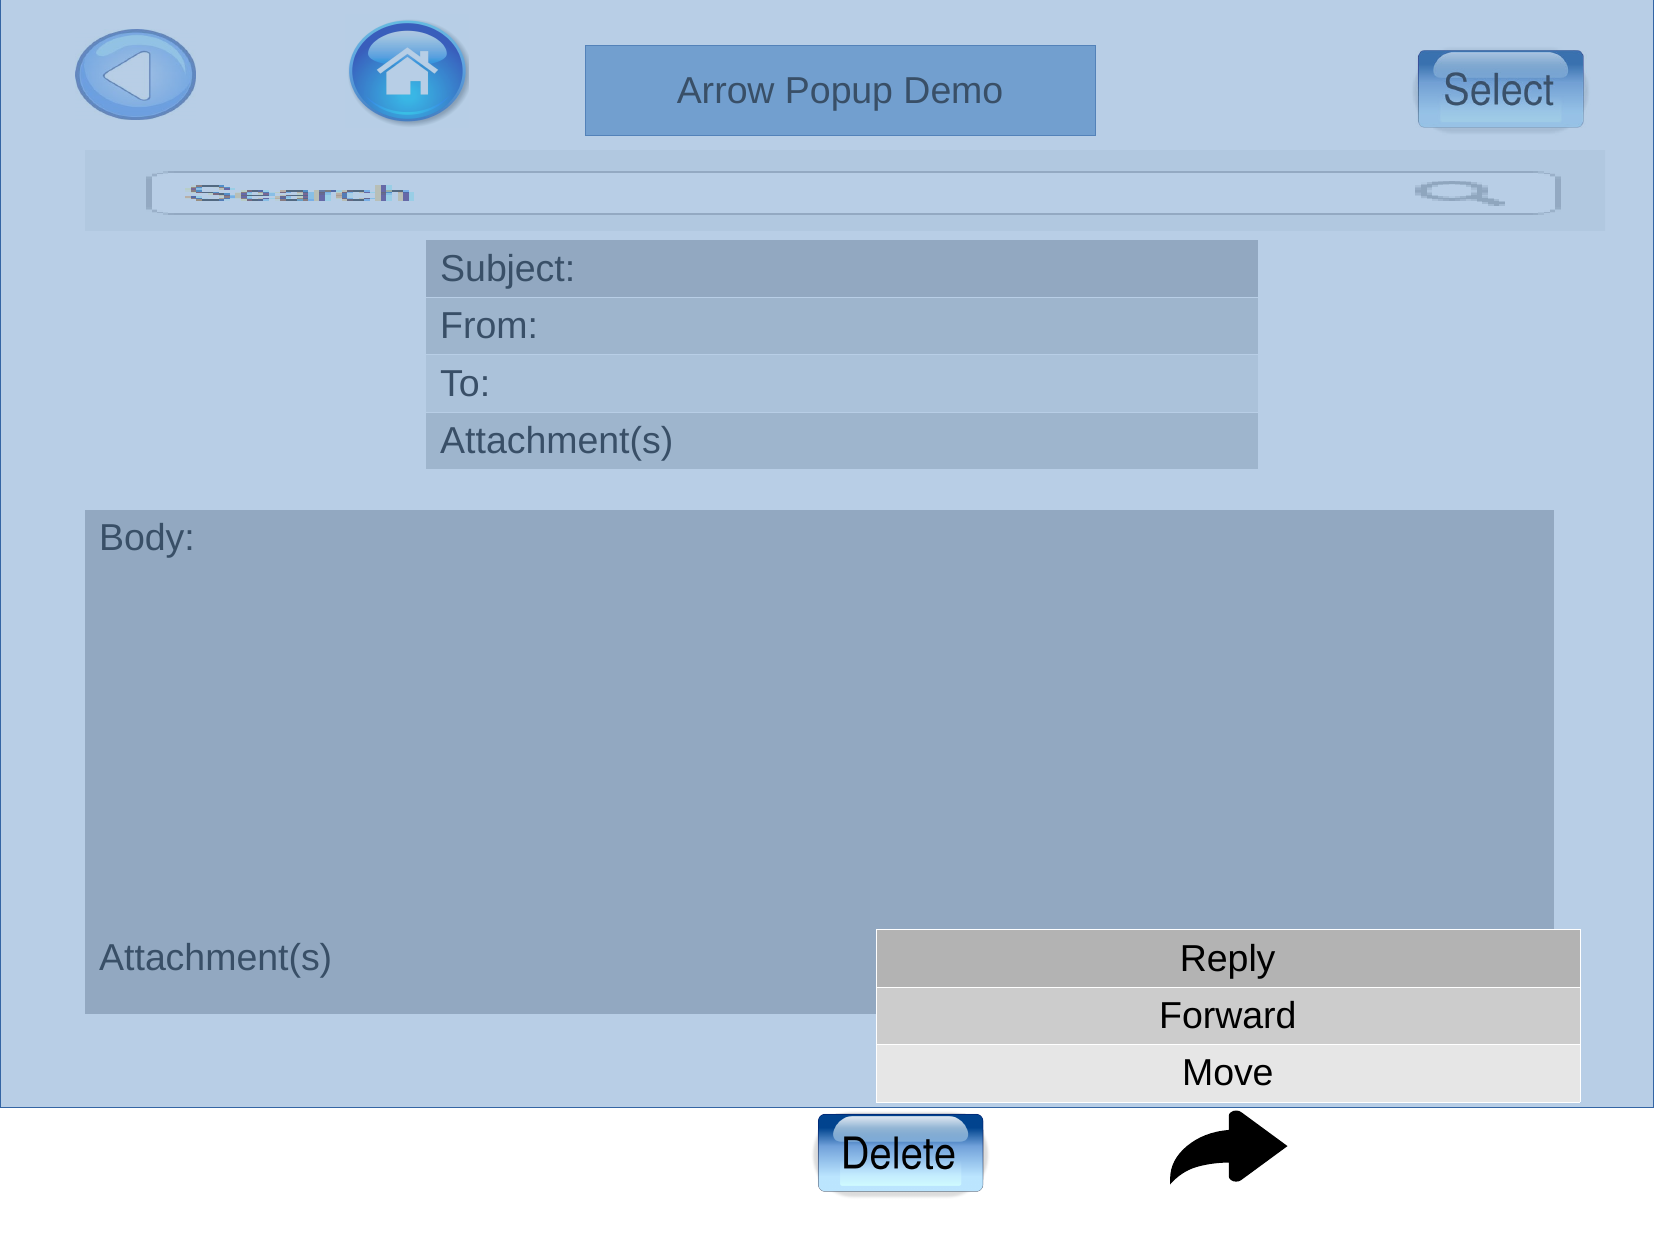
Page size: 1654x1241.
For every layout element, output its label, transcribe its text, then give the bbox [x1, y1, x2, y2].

table_header Reply [877, 930, 1580, 987]
picture [1170, 1108, 1288, 1201]
text_box [0, 0, 1654, 1108]
picture [810, 1109, 991, 1201]
table_cell Move [877, 1045, 1580, 1102]
table_cell Forward [877, 988, 1580, 1044]
